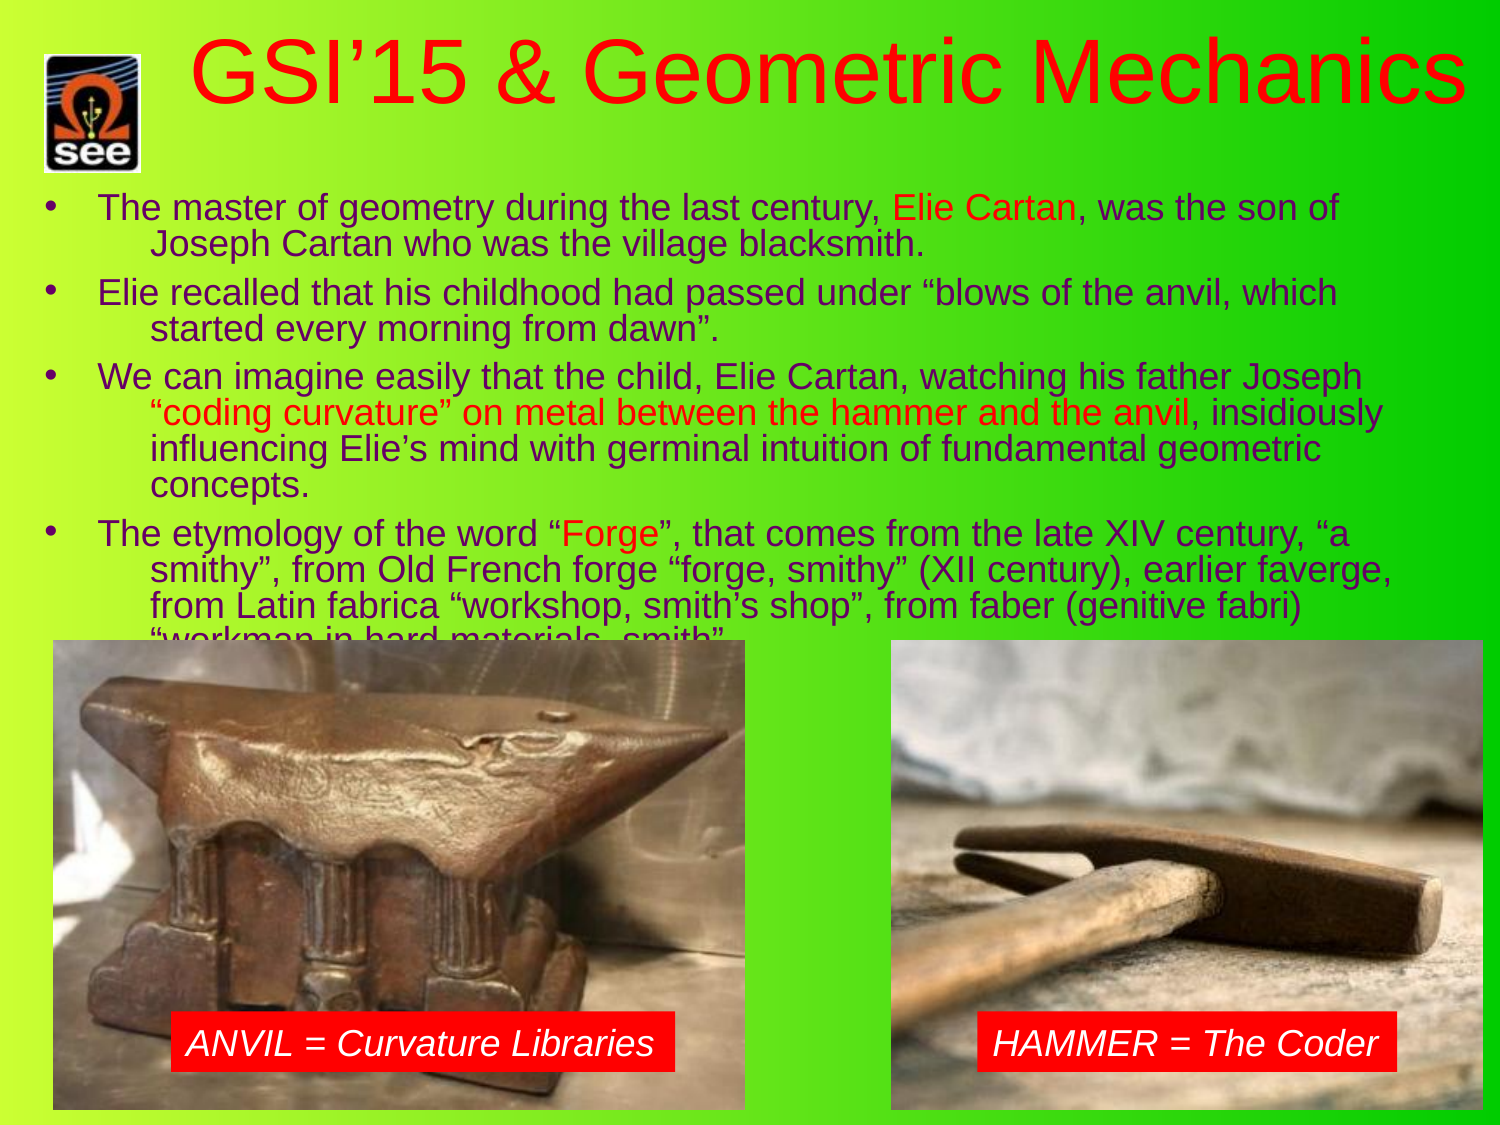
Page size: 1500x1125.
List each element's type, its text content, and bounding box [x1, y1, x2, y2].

text_box GSI’15 & Geometric Mechanics [159, 0, 1500, 161]
text_box The master of geometry during the last century, Elie Cartan, was the son of Joseph Cartan who was the village blacksmith. Elie recalled that his childhood had passed under “blows of the anvil, which started every morning from dawn”. We can imagine easily that the child, Elie Cartan, watching his father Joseph “coding curvature” on metal between the hammer and the anvil, insidiously influencing Elie’s mind with germinal intuition of fundamental geometric concepts. The etymology of the word “Forge”, that comes from the late XIV century, “a smithy”, from Old French forge “forge, smithy” (XII century), earlier faverge, from Latin fabrica “workshop, smith’s shop”, from faber (genitive fabri) “workman in hard materials, smith”. [29, 184, 1459, 646]
picture [891, 640, 1483, 1110]
text_box ANVIL = Curvature Libraries [171, 1011, 676, 1072]
text_box HAMMER = The Coder [977, 1011, 1398, 1072]
picture [53, 640, 745, 1110]
